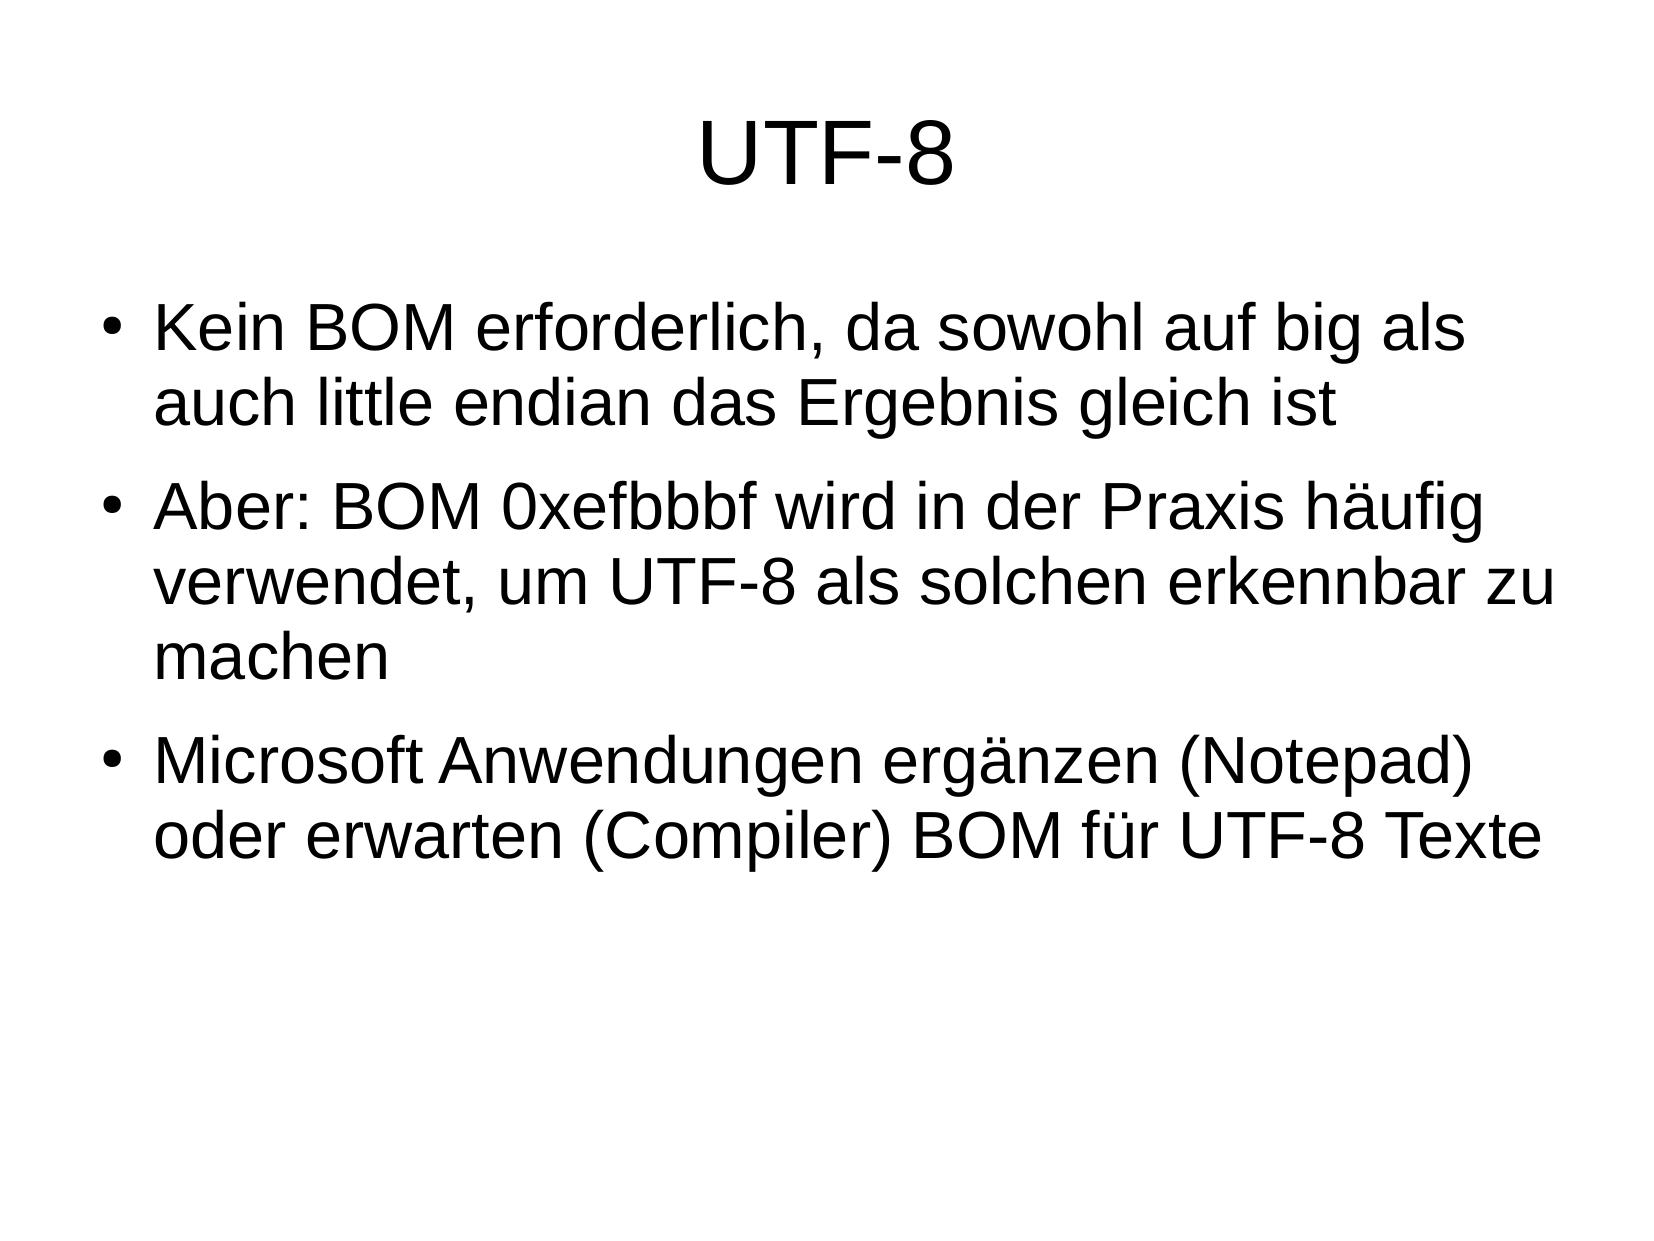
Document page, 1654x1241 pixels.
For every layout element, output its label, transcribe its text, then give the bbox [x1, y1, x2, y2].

title UTF-8 [82, 49, 1571, 257]
list Kein BOM erforderlich, da sowohl auf big als auch little endian das Ergebnis gleich ist Aber: BOM 0xefbbbf wird in der Praxis häufig verwendet, um UTF-8 als solchen erkennbar zu machen Microsoft Anwendungen ergänzen (Notepad) oder erwarten (Compiler) BOM für UTF-8 Texte [82, 290, 1571, 1010]
